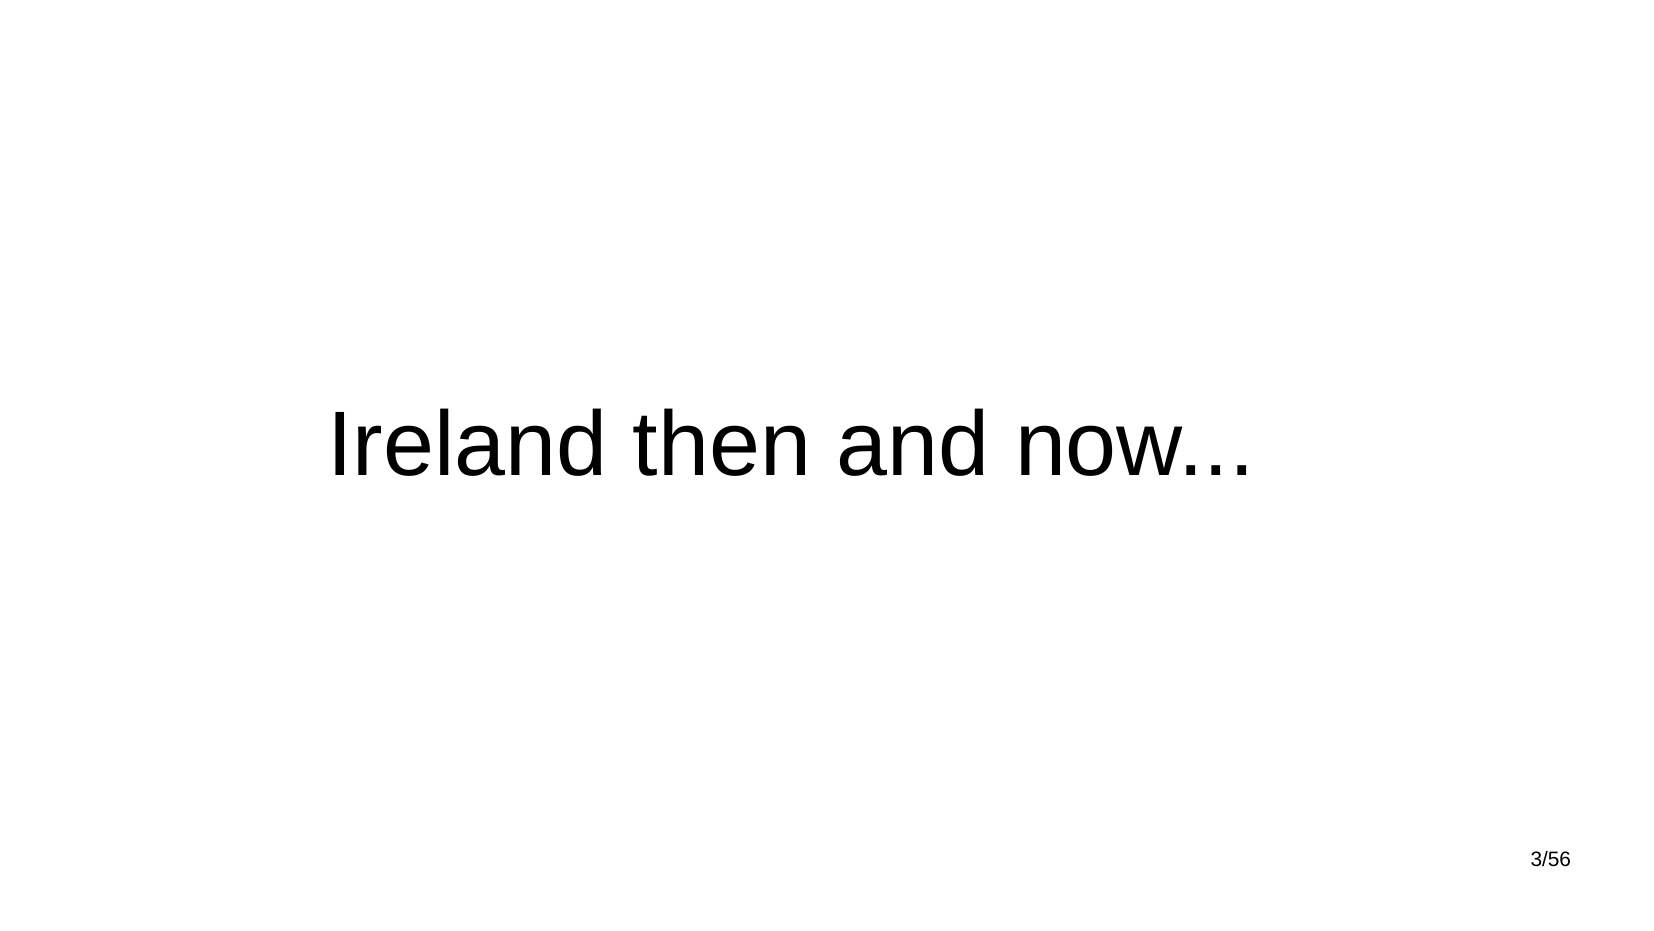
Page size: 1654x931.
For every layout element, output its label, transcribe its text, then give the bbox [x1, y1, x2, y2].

title Ireland then and now... [47, 366, 1536, 522]
